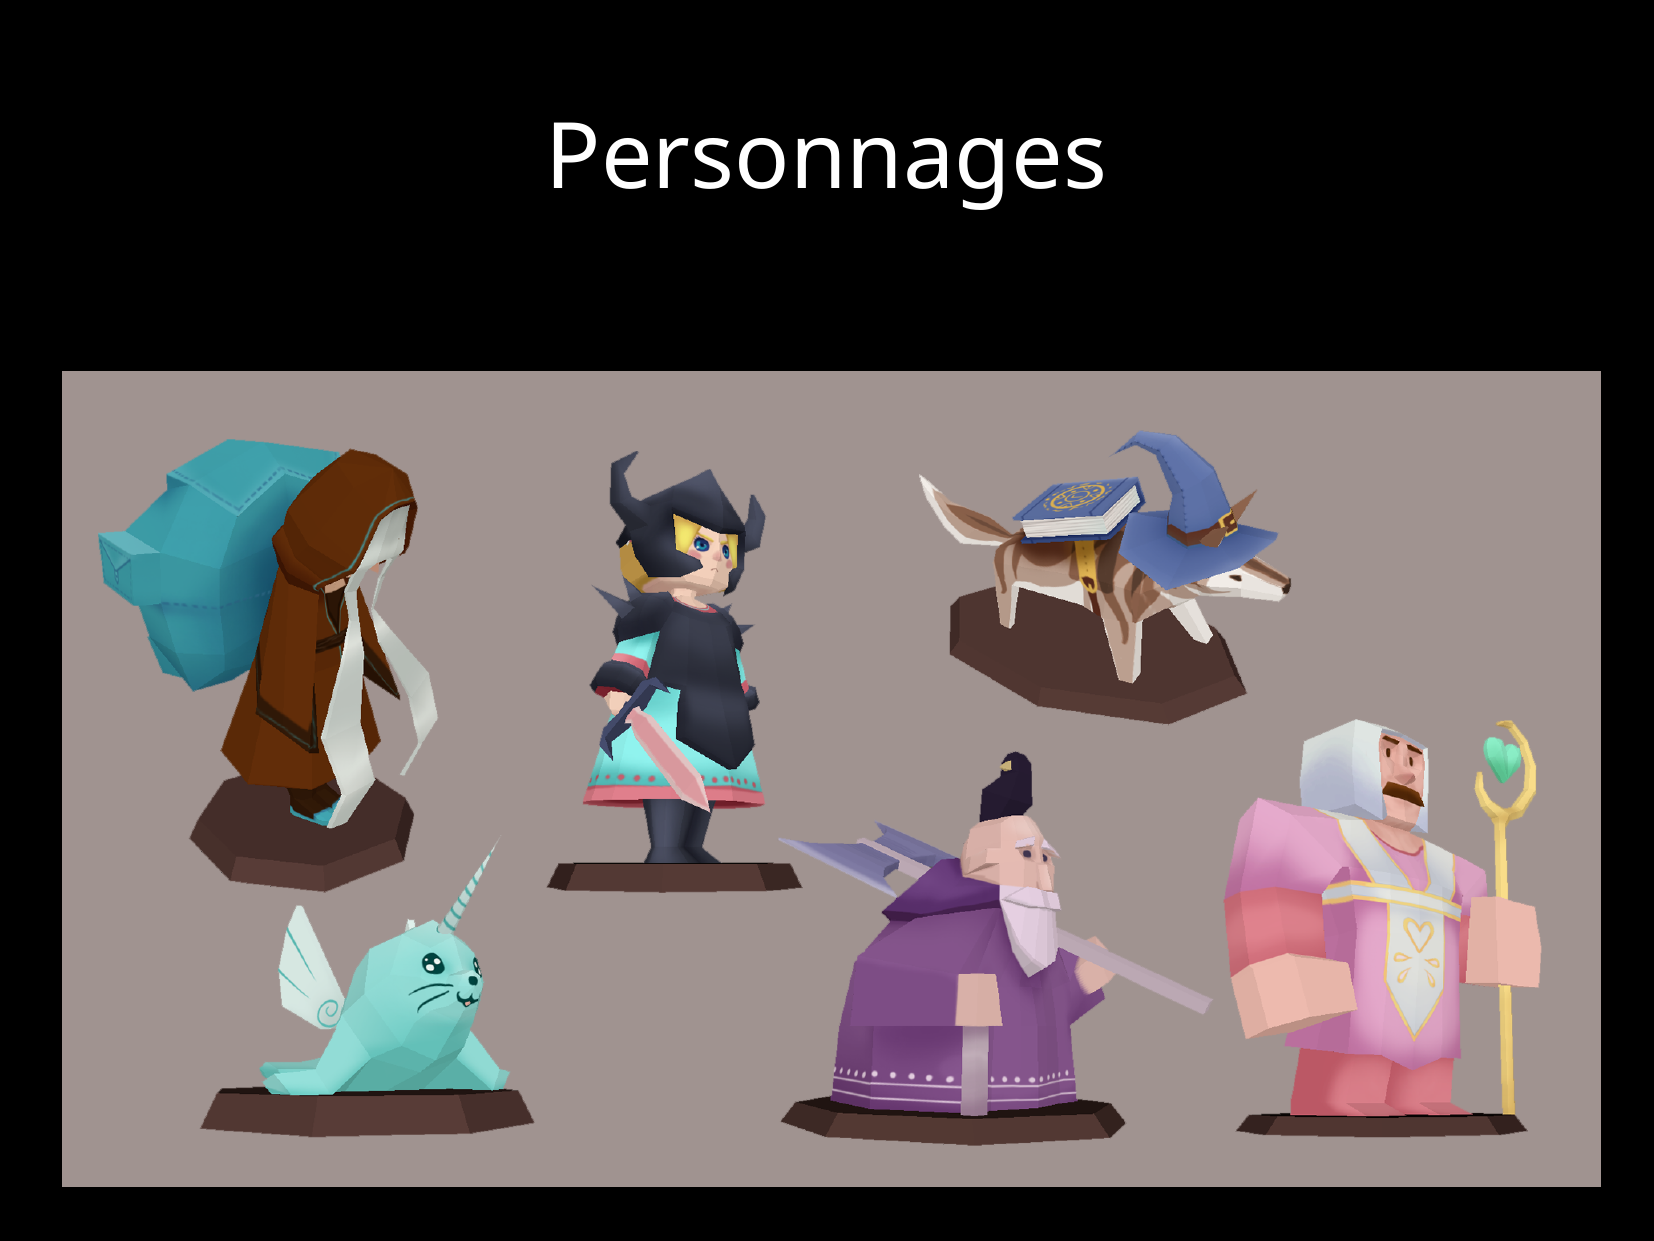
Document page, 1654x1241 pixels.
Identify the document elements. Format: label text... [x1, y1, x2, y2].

text_box [0, 0, 1654, 1241]
picture [62, 371, 1601, 1188]
title Personnages [82, 49, 1571, 257]
